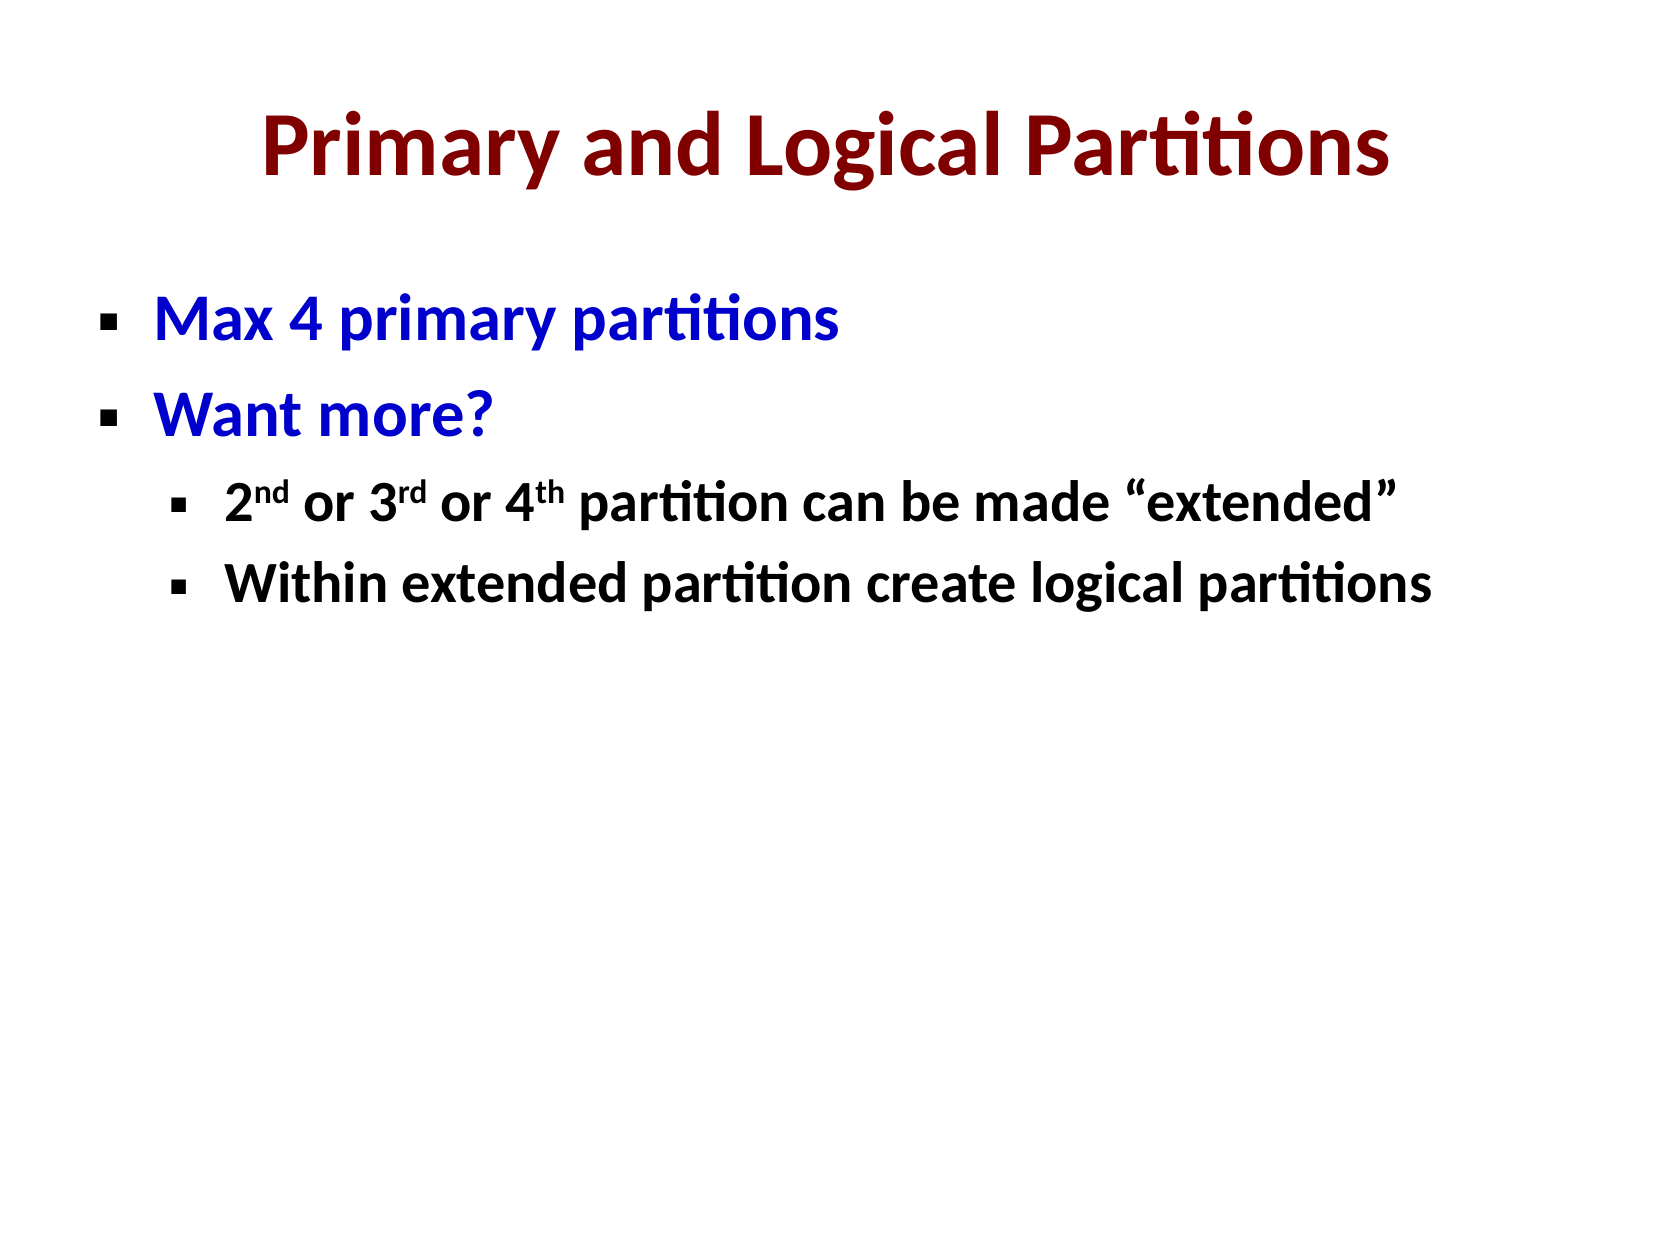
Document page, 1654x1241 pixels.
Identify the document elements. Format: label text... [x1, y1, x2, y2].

title Primary and Logical Partitions [82, 45, 1571, 261]
list Max 4 primary partitions Want more? 2nd or 3rd or 4th partition can be made “extended” Within extended partition create logical partitions [82, 290, 1571, 1010]
